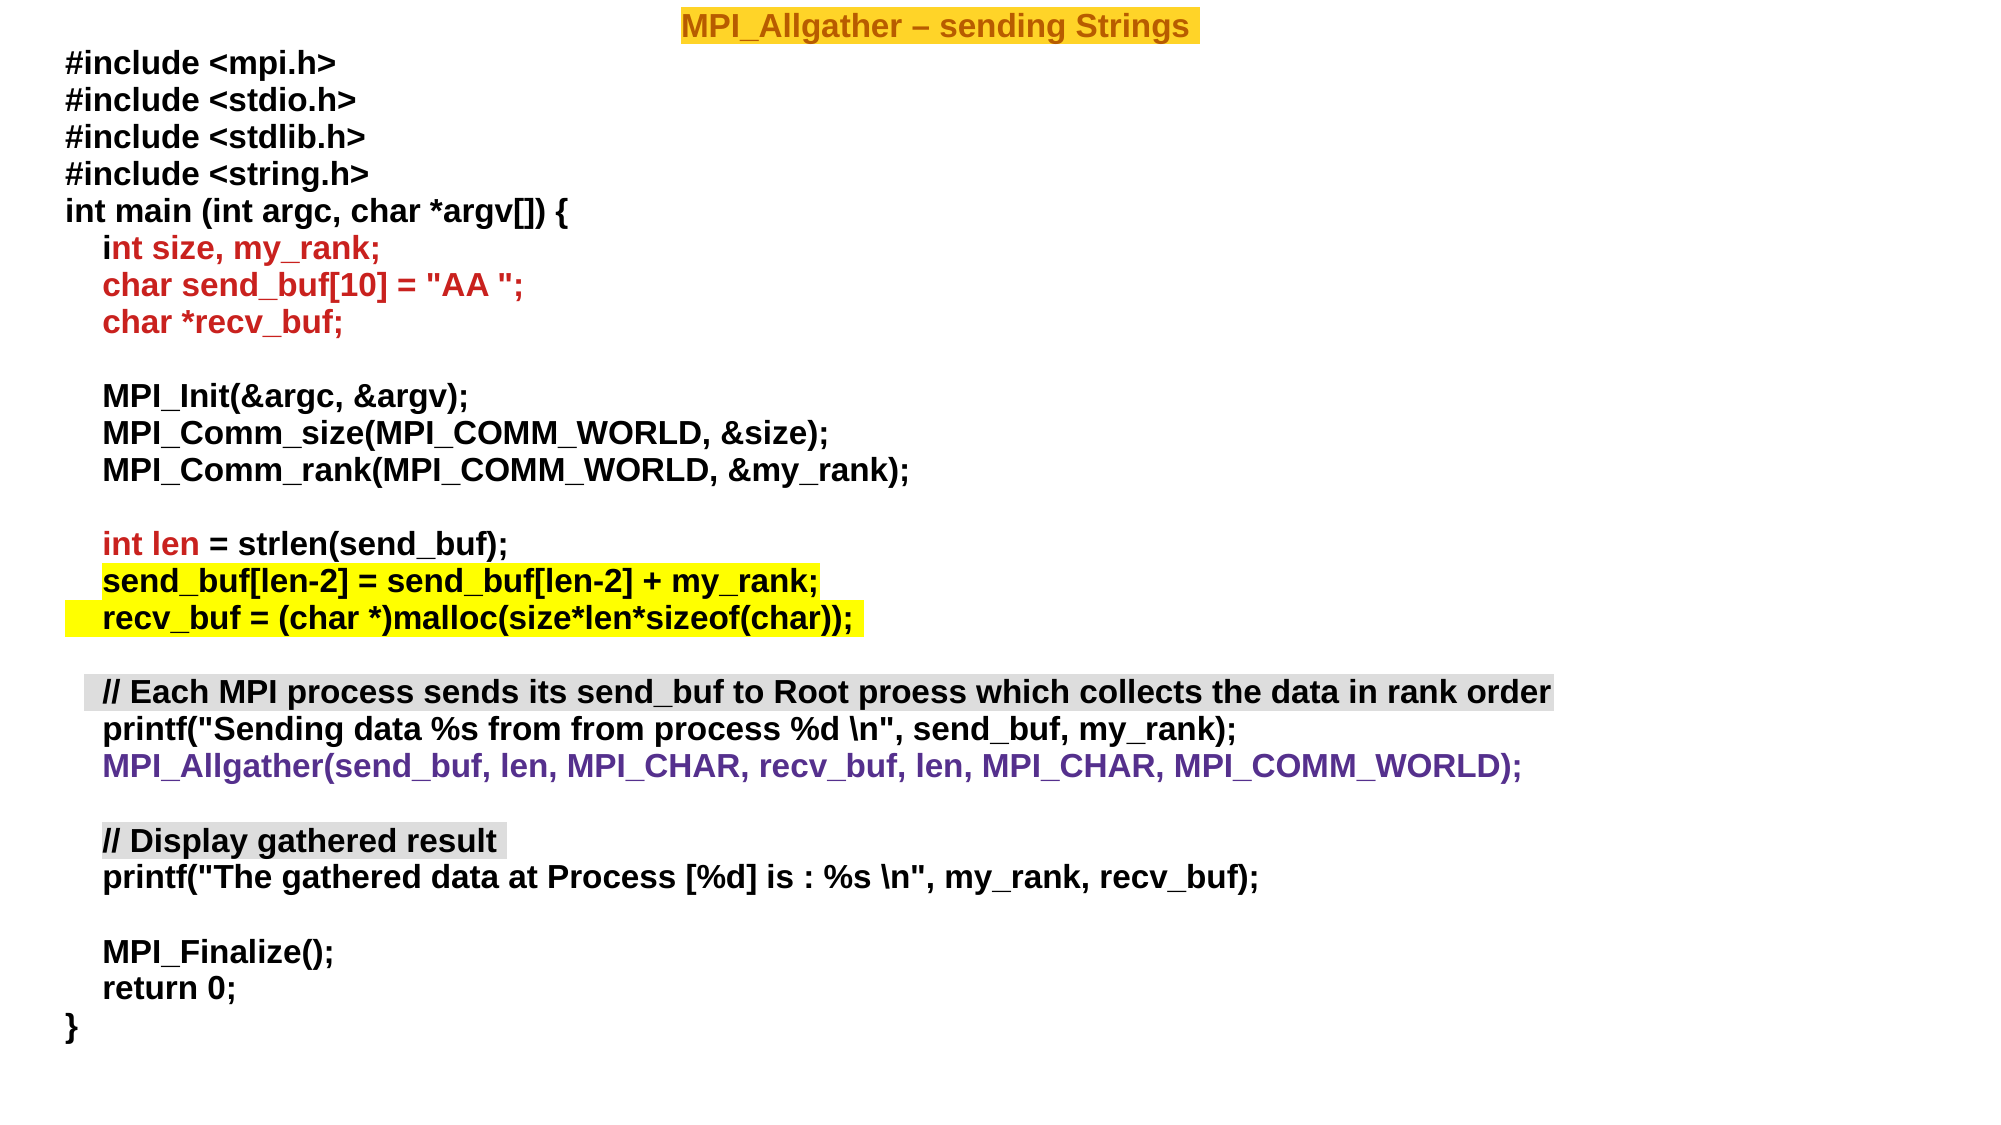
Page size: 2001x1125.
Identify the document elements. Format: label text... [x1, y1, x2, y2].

text_box MPI_Allgather – sending Strings #include <mpi.h> #include <stdio.h> #include <stdlib.h> #include <string.h> int main (int argc, char *argv[]) { int size, my_rank; char send_buf[10] = "AA "; char *recv_buf; MPI_Init(&argc, &argv); MPI_Comm_size(MPI_COMM_WORLD, &size); MPI_Comm_rank(MPI_COMM_WORLD, &my_rank); int len = strlen(send_buf); send_buf[len-2] = send_buf[len-2] + my_rank; recv_buf = (char *)malloc(size*len*sizeof(char)); // Each MPI process sends its send_buf to Root proess which collects the data in rank order printf("Sending data %s from from process %d \n", send_buf, my_rank); MPI_Allgather(send_buf, len, MPI_CHAR, recv_buf, len, MPI_CHAR, MPI_COMM_WORLD); // Display gathered result printf("The gathered data at Process [%d] is : %s \n", my_rank, recv_buf); MPI_Finalize(); return 0; } [50, 0, 1831, 1111]
